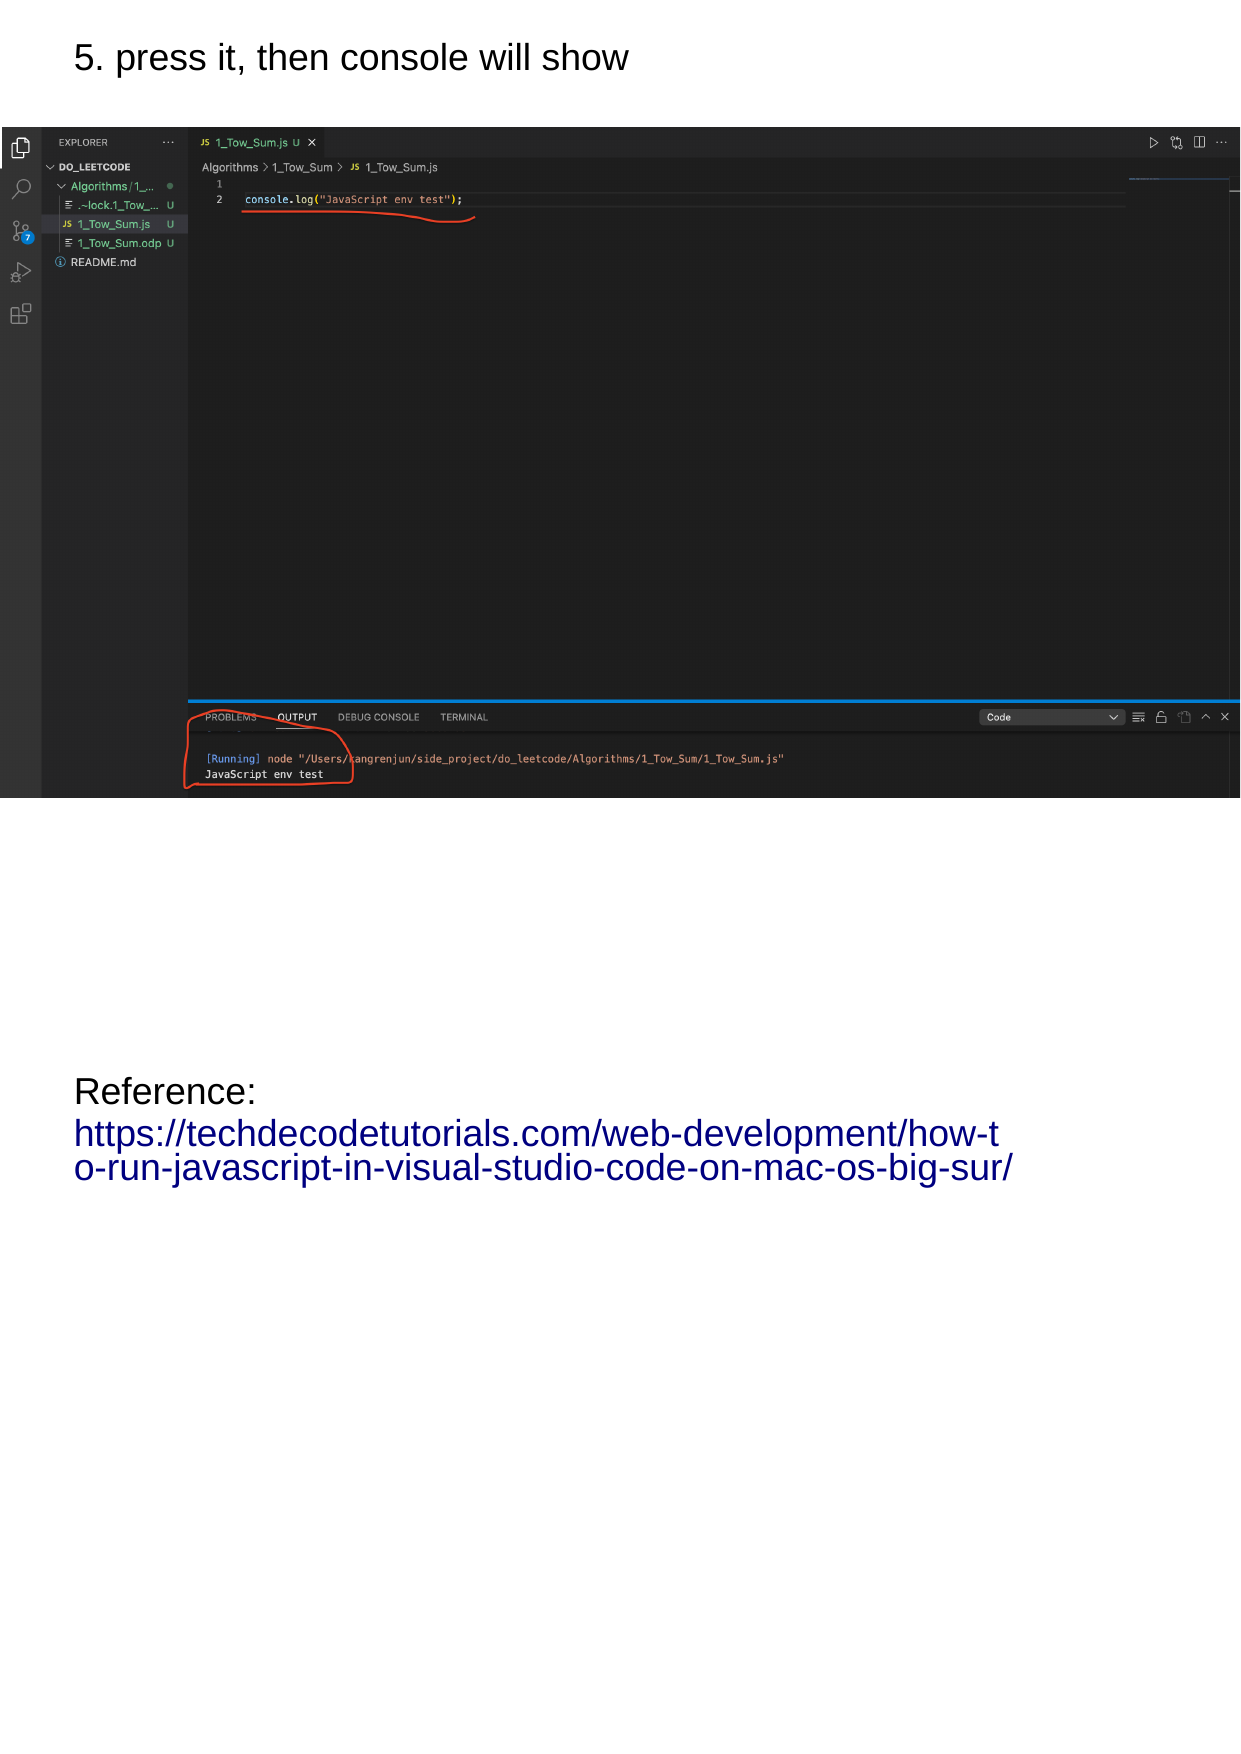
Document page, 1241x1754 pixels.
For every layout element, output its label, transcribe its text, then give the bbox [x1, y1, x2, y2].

text_box Reference: https://techdecodetutorials.com/web-development/how-to-run-javascript-in-visual-studio-code-on-mac-os-big-sur/ [59, 1062, 1034, 1162]
picture [0, 127, 1241, 798]
text_box 5. press it, then console will show [59, 29, 1182, 127]
